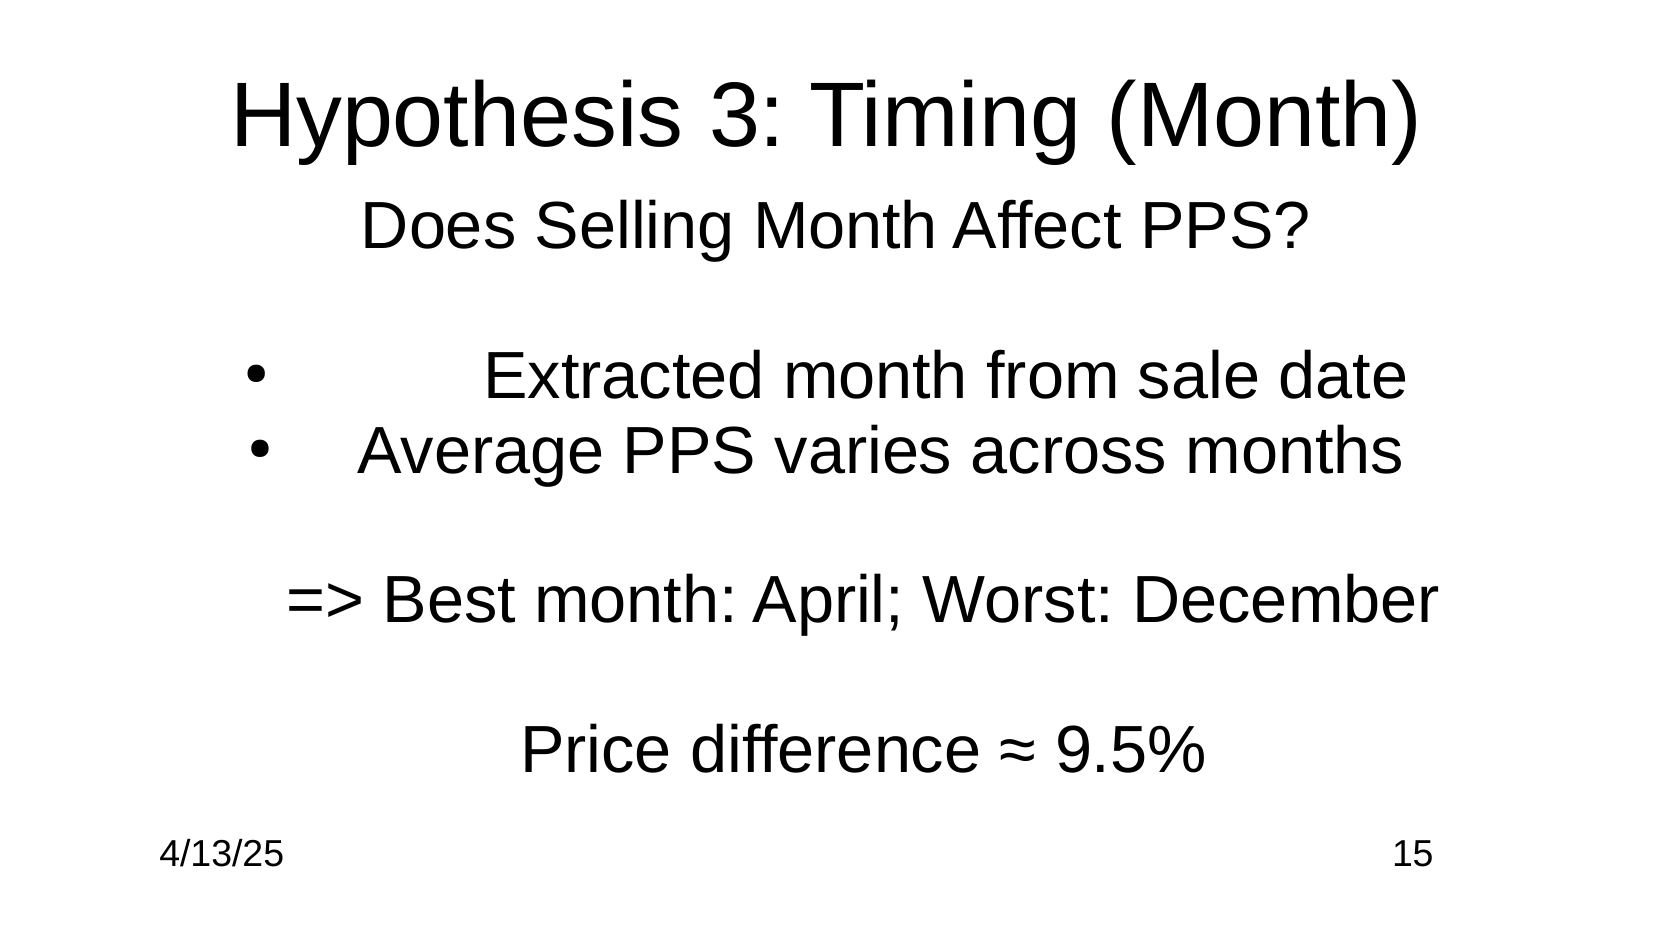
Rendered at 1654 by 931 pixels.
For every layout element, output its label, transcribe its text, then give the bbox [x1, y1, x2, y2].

title Hypothesis 3: Timing (Month) [82, 37, 1571, 188]
subtitle Does Selling Month Affect PPS? Extracted month from sale date Average PPS varies across months => Best month: April; Worst: December Price difference ≈ 9.5% [82, 188, 1571, 787]
